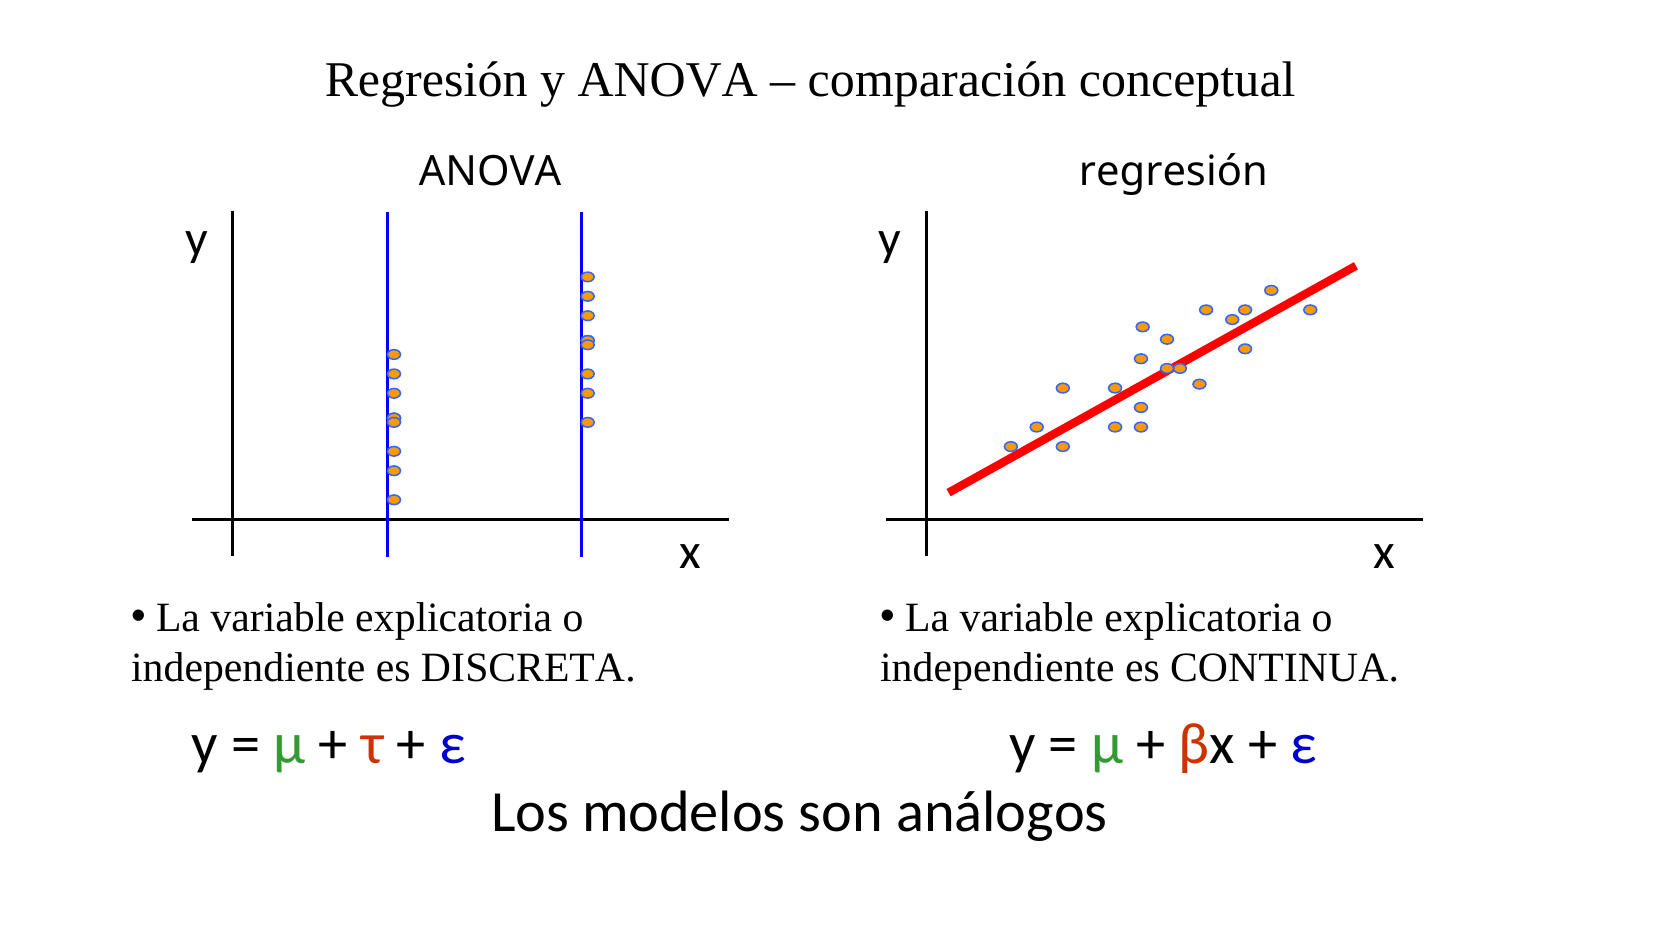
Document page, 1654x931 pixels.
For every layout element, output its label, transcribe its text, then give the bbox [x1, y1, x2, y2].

text_box [1056, 441, 1070, 452]
text_box [1192, 379, 1206, 389]
text_box y [864, 197, 917, 274]
text_box [1199, 305, 1213, 315]
text_box [581, 417, 595, 428]
text_box [1238, 305, 1252, 315]
text_box La variable explicatoria o independiente es DISCRETA. [116, 582, 827, 698]
text_box [1134, 422, 1148, 432]
text_box [1160, 334, 1174, 345]
text_box La variable explicatoria o independiente es CONTINUA. [865, 582, 1564, 698]
text_box [387, 446, 401, 457]
text_box [387, 413, 401, 428]
text_box [387, 369, 401, 379]
text_box [581, 388, 595, 399]
text_box regresión [1064, 135, 1283, 202]
text_box [1030, 422, 1044, 432]
text_box [1160, 363, 1187, 374]
text_box y = µ + τ + ε [177, 697, 608, 784]
text_box x [1358, 510, 1411, 582]
text_box [1225, 314, 1239, 325]
text_box [1264, 285, 1278, 296]
text_box [1108, 422, 1122, 432]
text_box [387, 465, 401, 476]
text_box [581, 369, 595, 379]
text_box [581, 310, 595, 321]
text_box Los modelos son análogos [476, 765, 1123, 851]
text_box [387, 494, 401, 505]
text_box Regresión y ANOVA – comparación conceptual [310, 38, 1324, 115]
text_box [1056, 383, 1070, 393]
text_box [387, 349, 401, 360]
text_box x [665, 510, 717, 582]
text_box [1004, 441, 1018, 452]
text_box y [170, 197, 223, 274]
text_box [581, 335, 595, 350]
text_box y = µ + βx + ε [994, 697, 1460, 784]
text_box [581, 291, 595, 302]
text_box [1108, 383, 1122, 393]
text_box [387, 388, 401, 399]
text_box ANOVA [403, 135, 577, 202]
text_box [1238, 343, 1252, 354]
text_box [1136, 322, 1150, 332]
text_box [581, 272, 595, 282]
text_box [1134, 353, 1148, 364]
text_box [1134, 402, 1148, 413]
text_box [1303, 305, 1317, 315]
